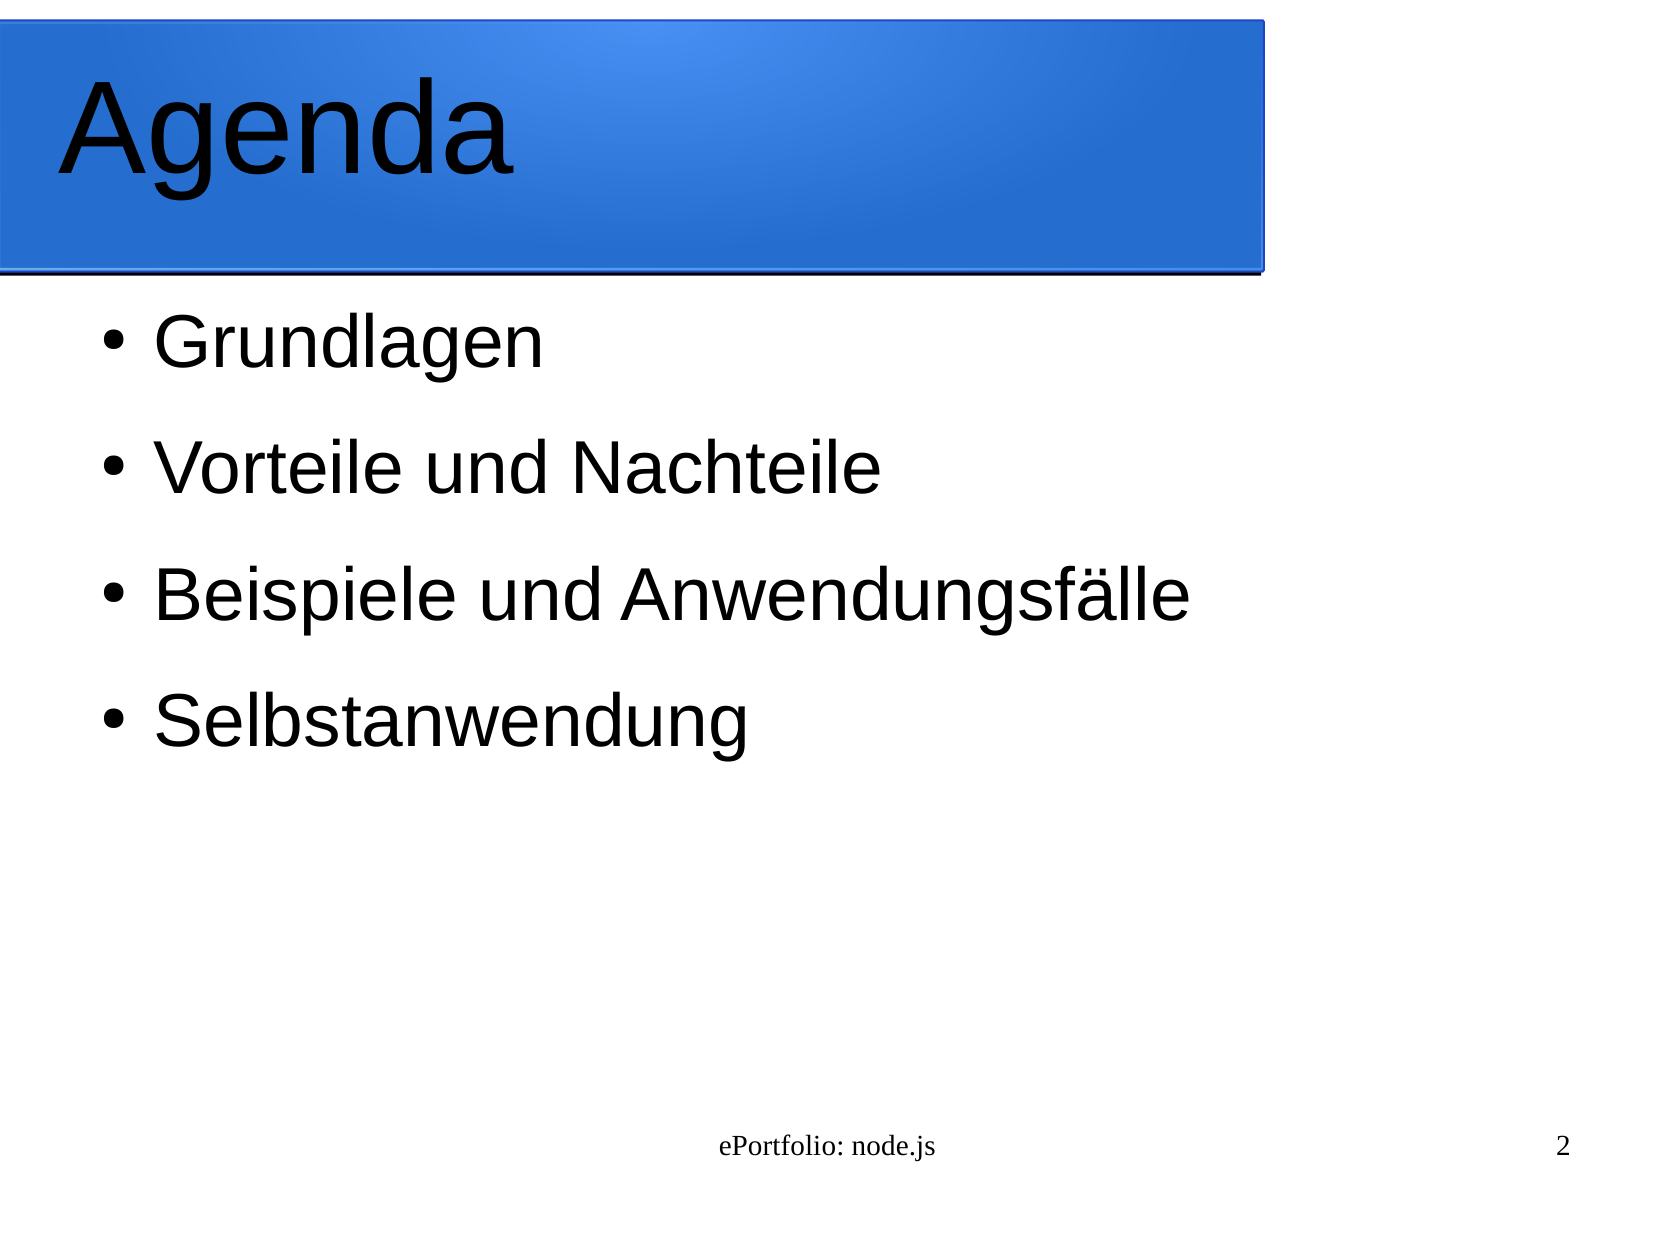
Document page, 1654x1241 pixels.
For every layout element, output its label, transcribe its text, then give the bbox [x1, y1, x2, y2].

list Grundlagen Vorteile und Nachteile Beispiele und Anwendungsfälle Selbstanwendung [82, 299, 1571, 1019]
title Agenda [59, 54, 1595, 202]
